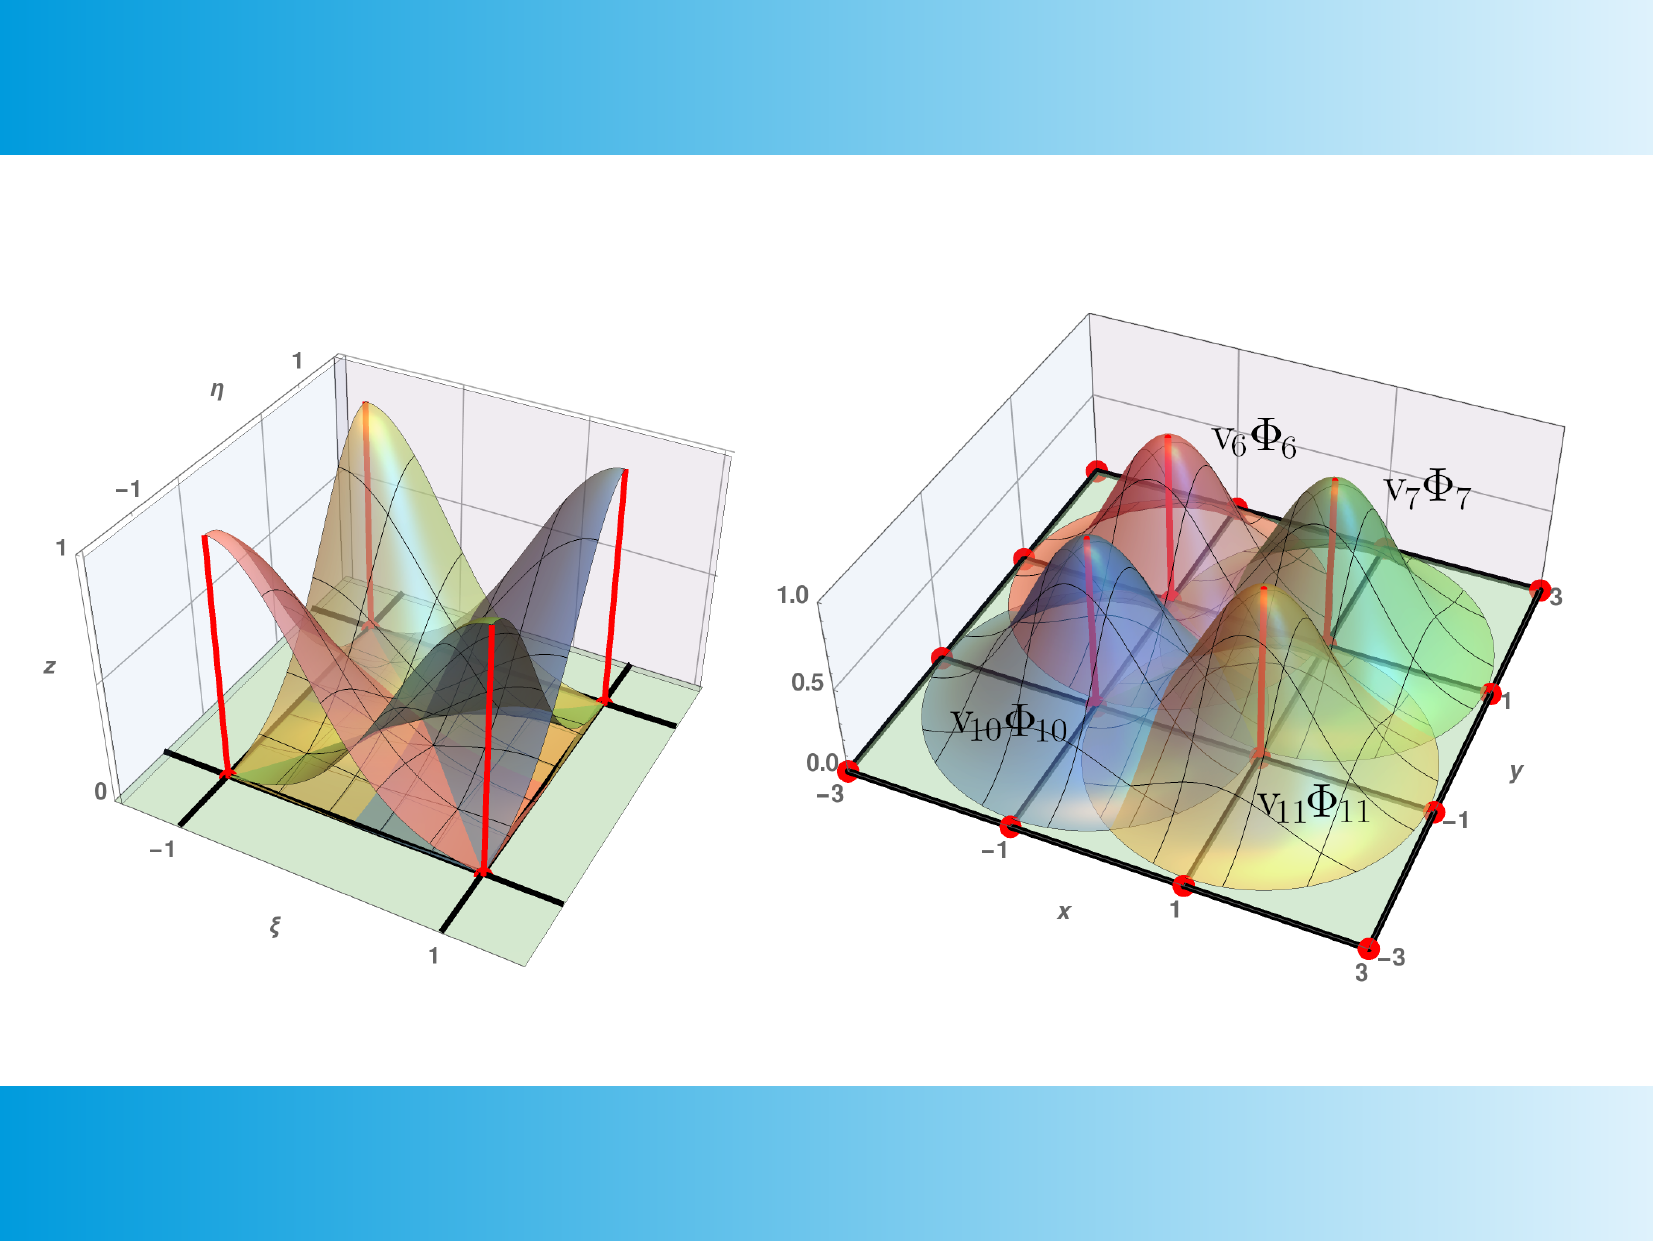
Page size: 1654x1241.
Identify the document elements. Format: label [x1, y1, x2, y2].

picture [767, 295, 1583, 993]
picture [35, 330, 749, 981]
